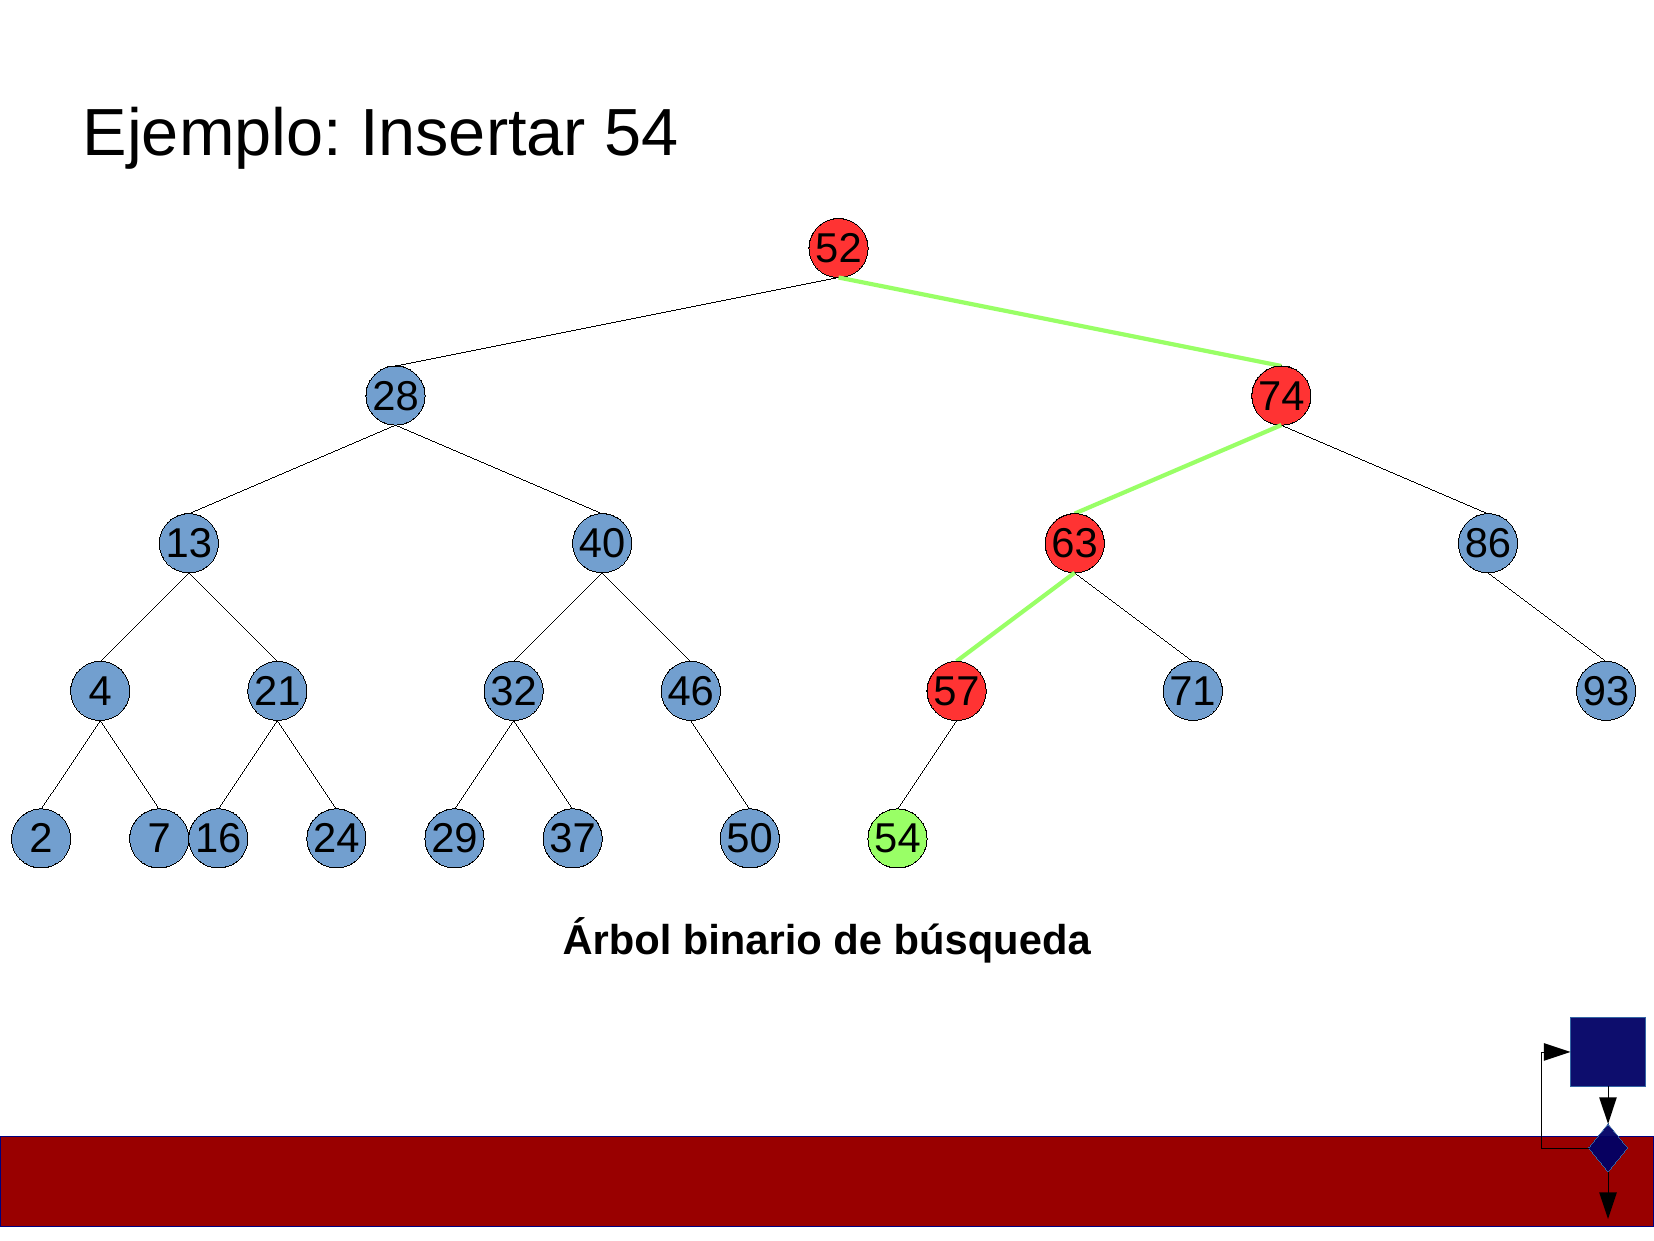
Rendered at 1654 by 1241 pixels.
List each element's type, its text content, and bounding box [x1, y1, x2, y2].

text_box 29 [424, 808, 485, 868]
text_box 63 [1045, 513, 1105, 573]
text_box 24 [306, 808, 366, 868]
text_box 52 [808, 218, 869, 278]
text_box 71 [1163, 661, 1223, 721]
text_box 57 [927, 661, 987, 721]
text_box [1570, 1017, 1646, 1087]
text_box 37 [543, 808, 603, 868]
text_box 32 [484, 661, 544, 721]
text_box [0, 1124, 1654, 1227]
text_box 86 [1458, 513, 1518, 573]
text_box 2 [11, 808, 71, 868]
text_box 54 [867, 808, 928, 868]
text_box 13 [159, 513, 219, 573]
text_box 40 [572, 513, 632, 573]
subtitle Ejemplo: Insertar 54 Árbol binario de búsqueda [82, 49, 1571, 1010]
text_box 46 [661, 661, 721, 721]
text_box 74 [1251, 366, 1311, 426]
text_box 21 [247, 661, 307, 721]
text_box 93 [1576, 661, 1636, 721]
text_box 7 [129, 808, 189, 868]
text_box 50 [720, 808, 780, 868]
text_box 16 [188, 808, 248, 868]
text_box 4 [70, 661, 130, 721]
text_box 28 [365, 366, 426, 425]
